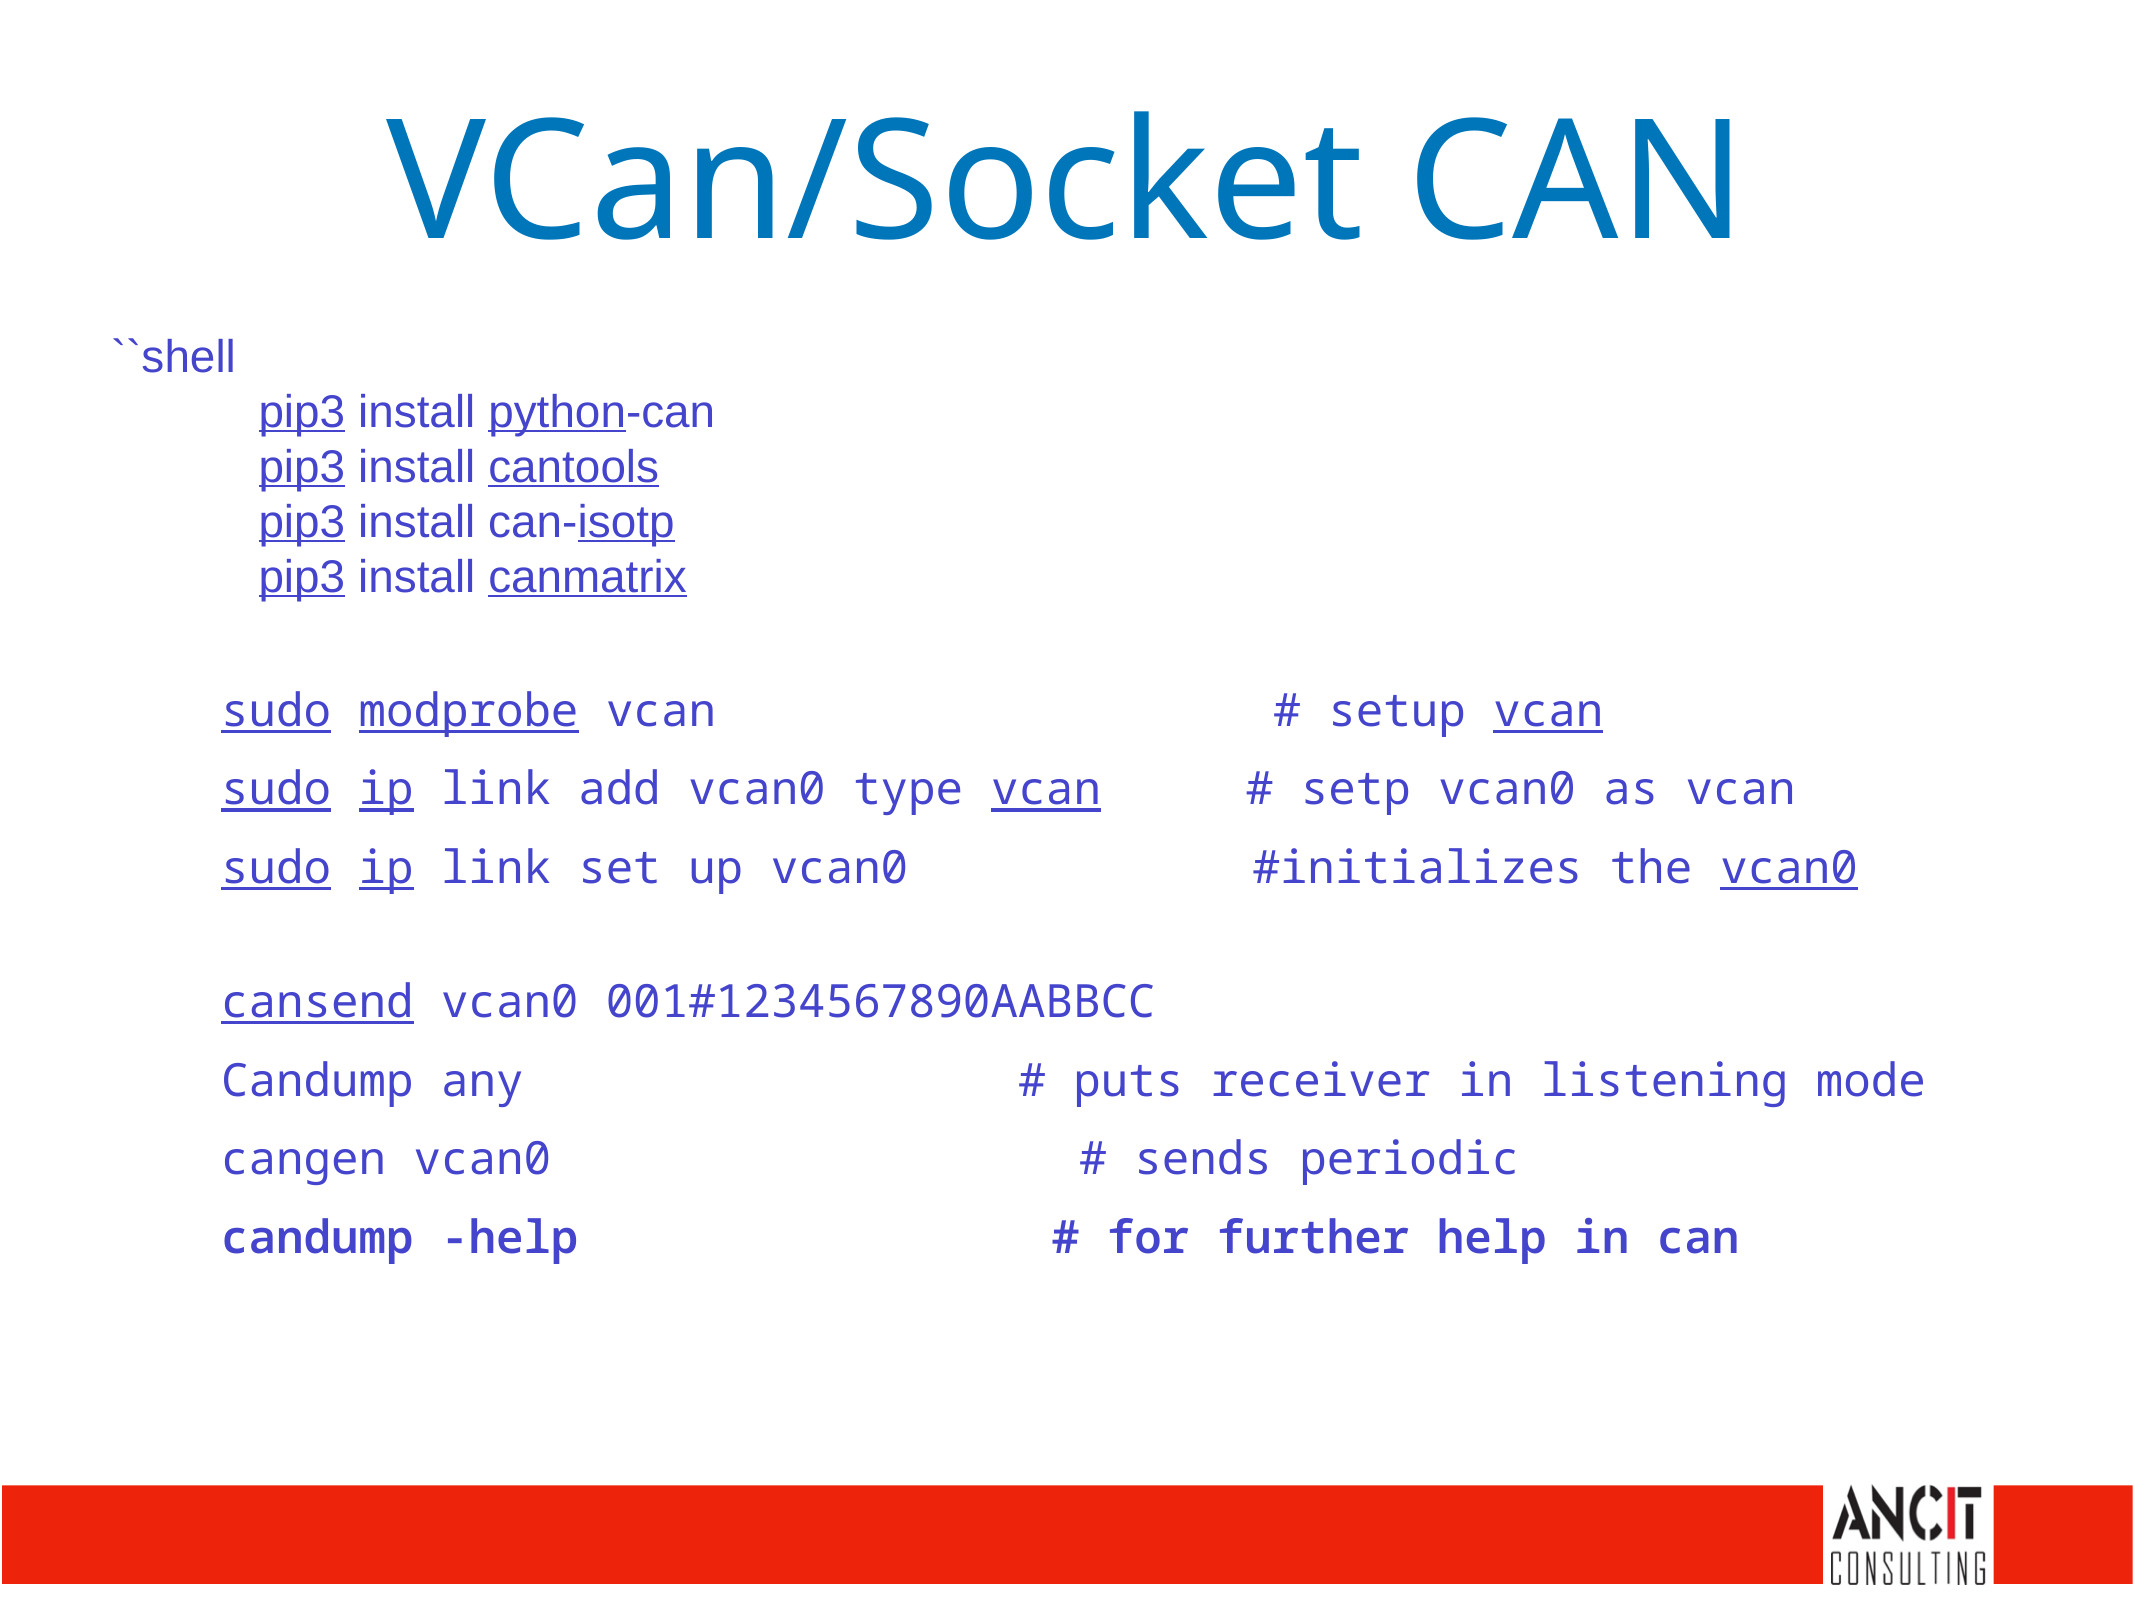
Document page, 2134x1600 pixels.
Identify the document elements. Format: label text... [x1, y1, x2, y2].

picture [1831, 1484, 1986, 1585]
text_box [1993, 1485, 2133, 1584]
text_box ``shell pip3 install python-can pip3 install cantools pip3 install can-isotp pip3 install canmatrix sudo modprobe vcan # setup vcan sudo ip link add vcan0 type vcan # setp vcan0 as vcan sudo ip link set up vcan0 #initializes the vcan0 cansend vcan0 001#1234567890AABBCC Candump any # puts receiver in listening mode cangen vcan0 # sends periodic candump -help # for further help in can [102, 239, 1949, 1323]
text_box [2, 1485, 1823, 1584]
title VCan/Socket CAN [156, 0, 1978, 349]
